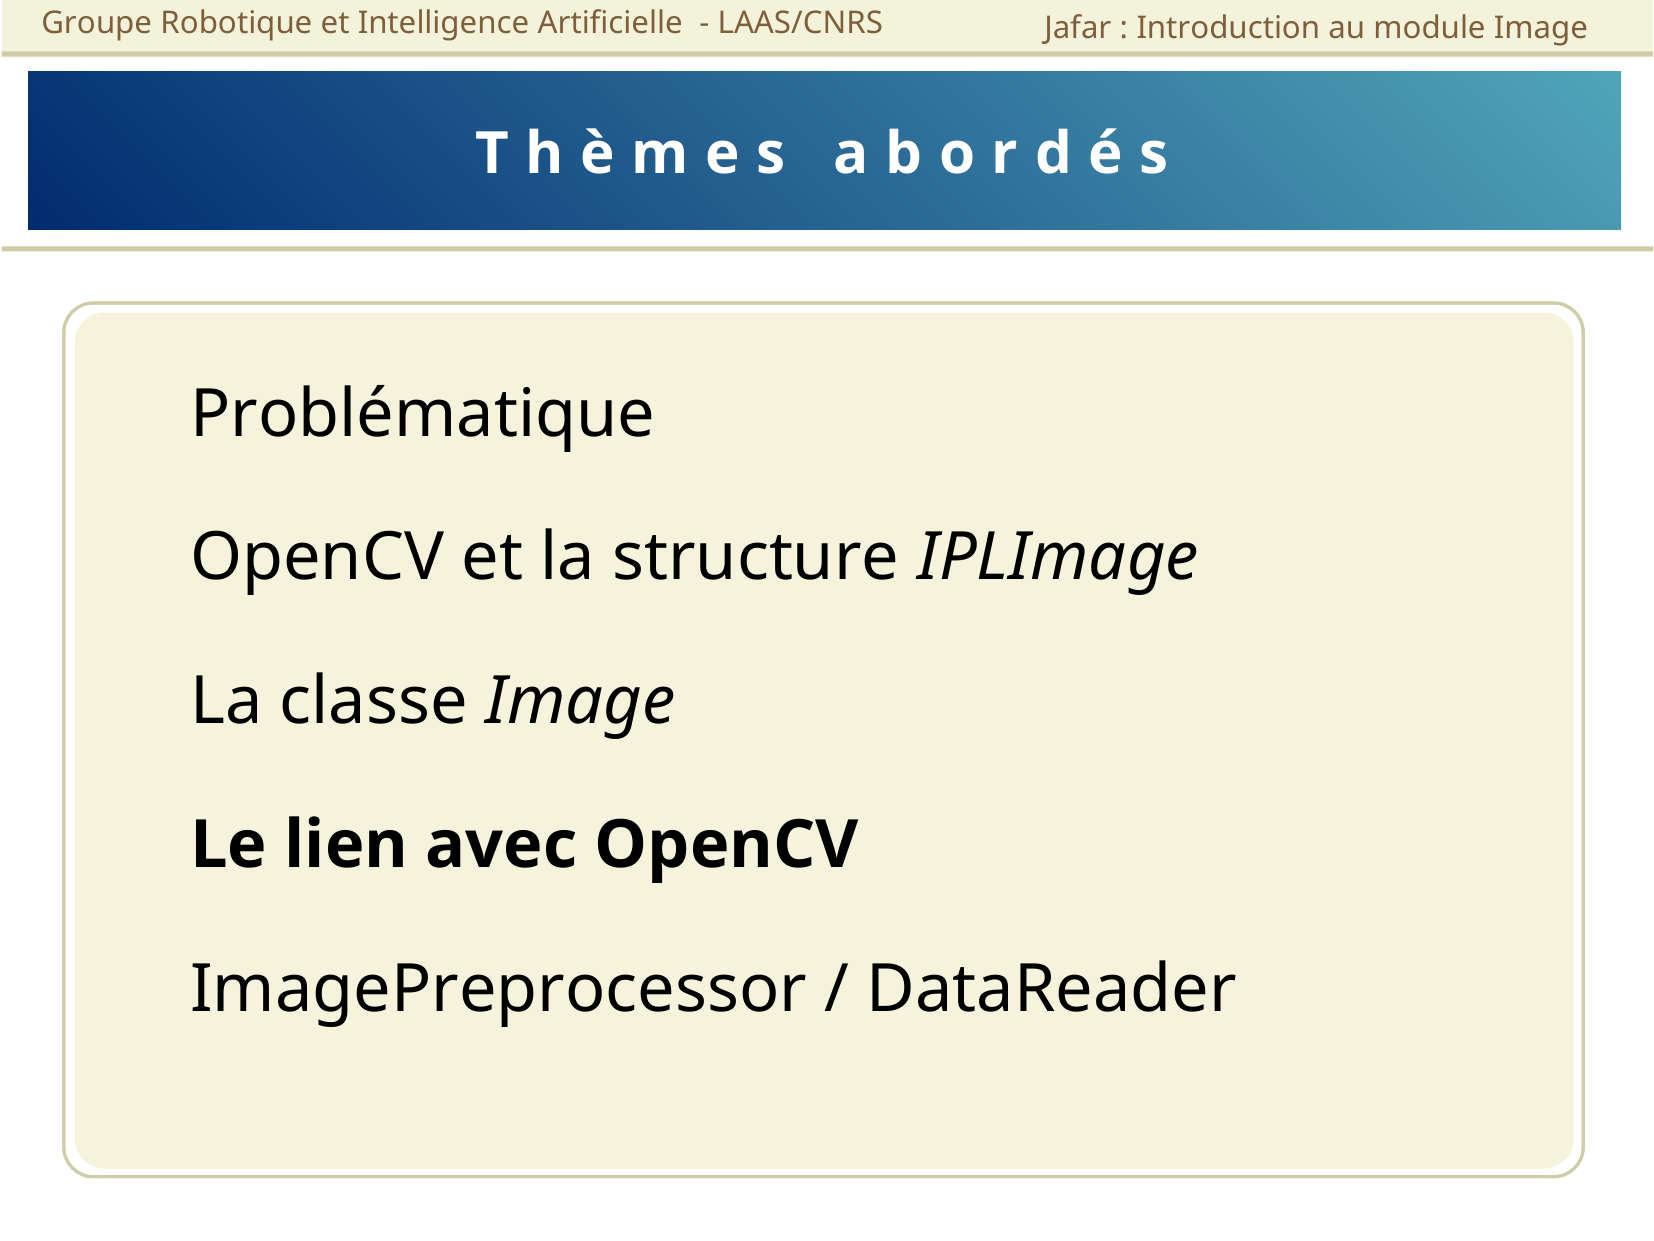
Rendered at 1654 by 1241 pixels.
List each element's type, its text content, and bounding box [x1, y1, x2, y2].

list Problématique OpenCV et la structure IPLImage La classe Image Le lien avec OpenCV ImagePreprocessor / DataReader [178, 364, 1569, 983]
title Thèmes abordés [57, 81, 1587, 221]
